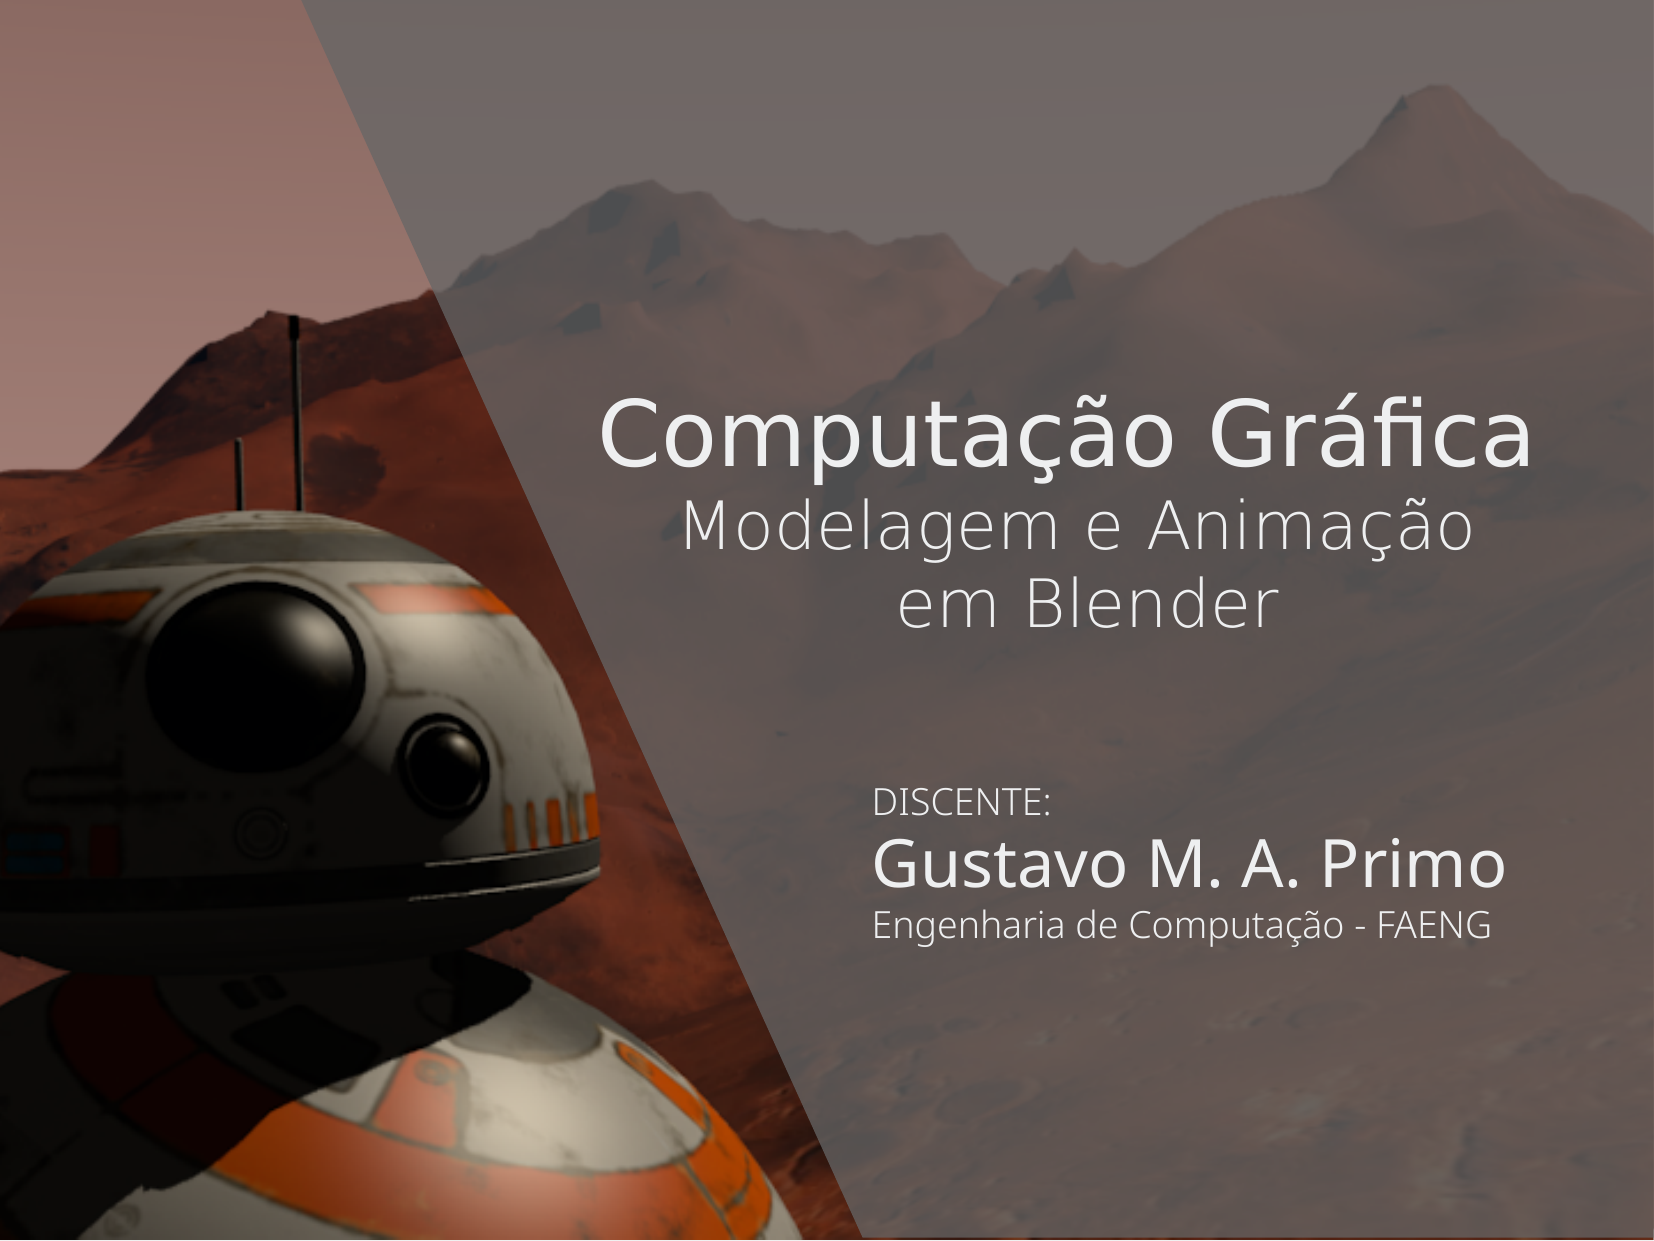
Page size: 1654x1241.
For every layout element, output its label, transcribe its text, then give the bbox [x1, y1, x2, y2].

picture [0, 0, 1654, 1241]
text_box DISCENTE: [856, 768, 1613, 827]
title Computação Gráfica [187, 375, 1538, 494]
text_box Gustavo M. A. Primo [856, 827, 1608, 902]
text_box Engenharia de Computação - FAENG [856, 891, 1607, 1007]
subtitle Modelagem e Animação em Blender [637, 487, 1538, 643]
text_box [301, 0, 1654, 1238]
